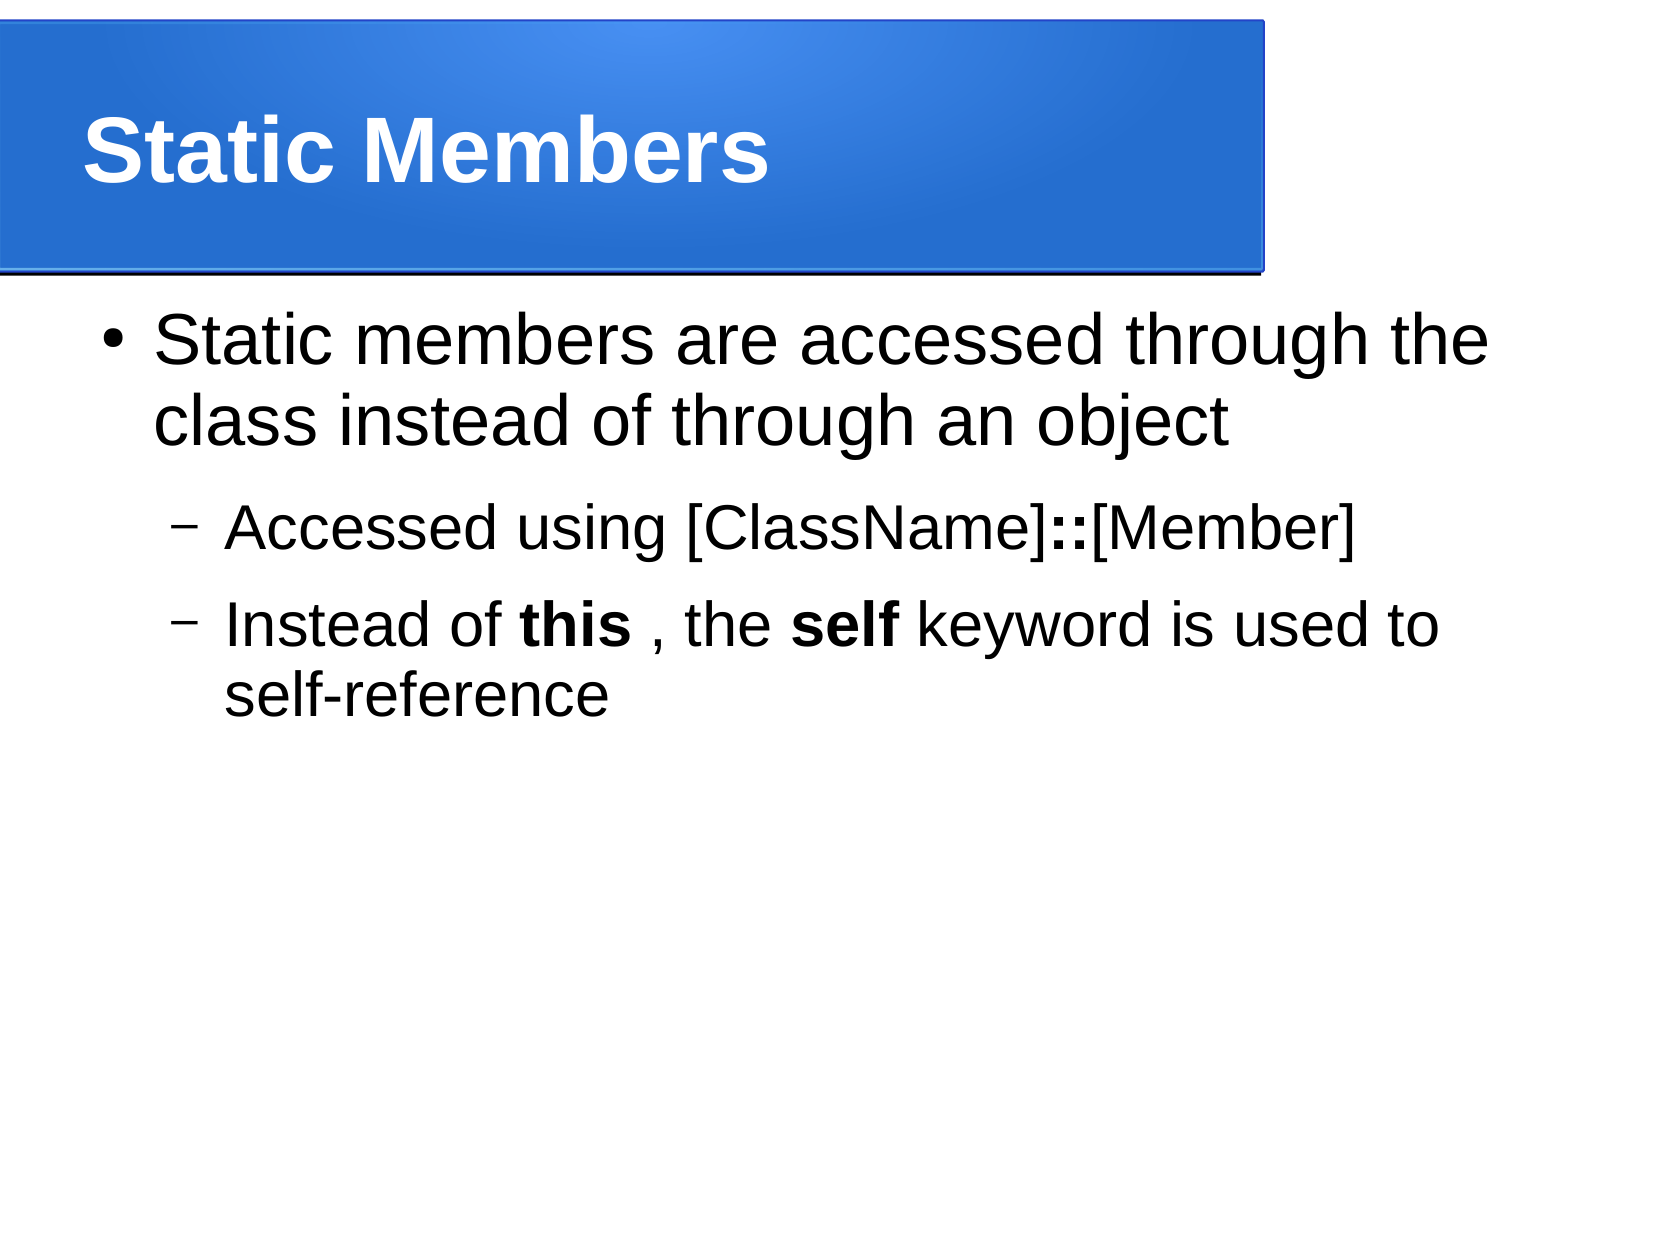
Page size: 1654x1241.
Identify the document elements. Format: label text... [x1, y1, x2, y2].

list Static members are accessed through the class instead of through an object Accessed using [ClassName]::[Member] Instead of this , the self keyword is used to self-reference [82, 299, 1571, 1019]
title Static Members [82, 47, 1235, 252]
